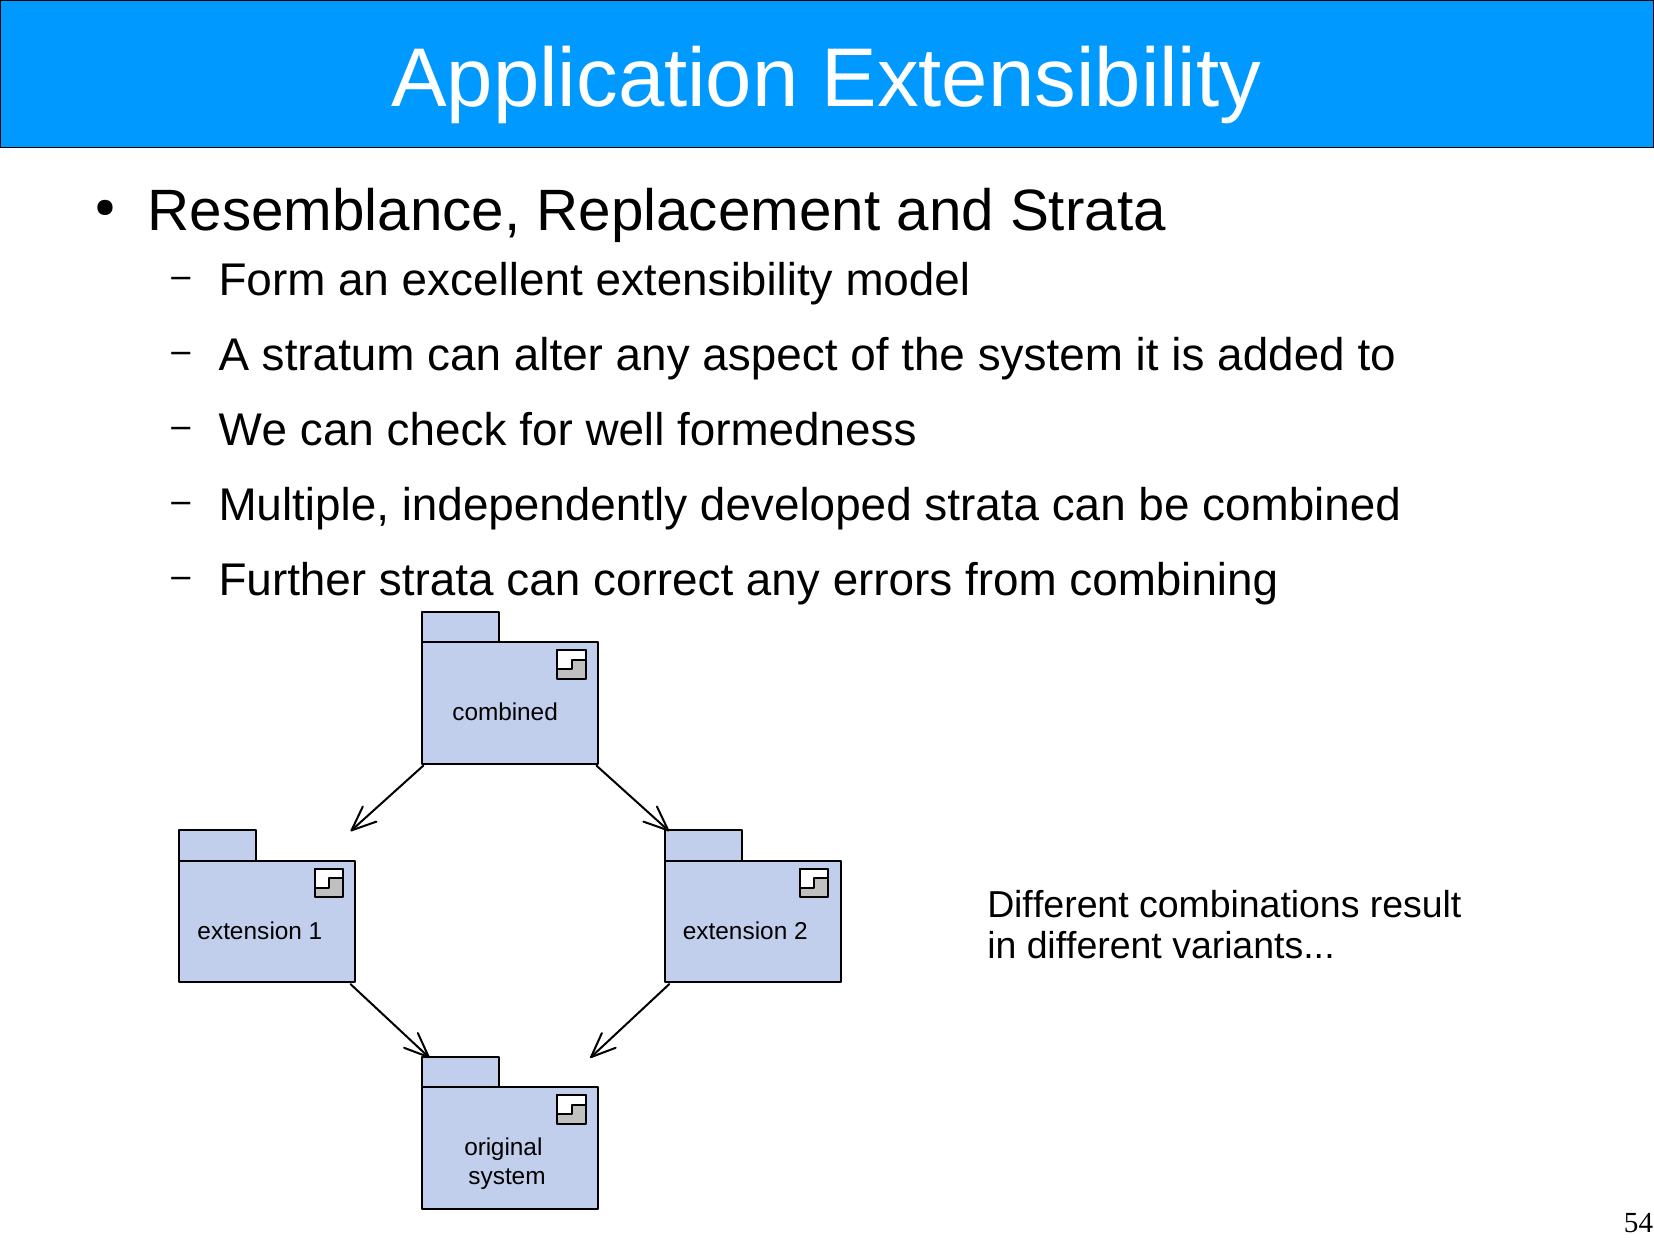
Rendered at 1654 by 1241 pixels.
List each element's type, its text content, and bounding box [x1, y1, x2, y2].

title Application Extensibility [82, 13, 1571, 142]
list Resemblance, Replacement and Strata Form an excellent extensibility model A stratum can alter any aspect of the system it is added to We can check for well formedness Multiple, independently developed strata can be combined Further strata can correct any errors from combining [76, 177, 1565, 1211]
text_box Different combinations result in different variants... [972, 875, 1477, 975]
picture [177, 609, 843, 1211]
